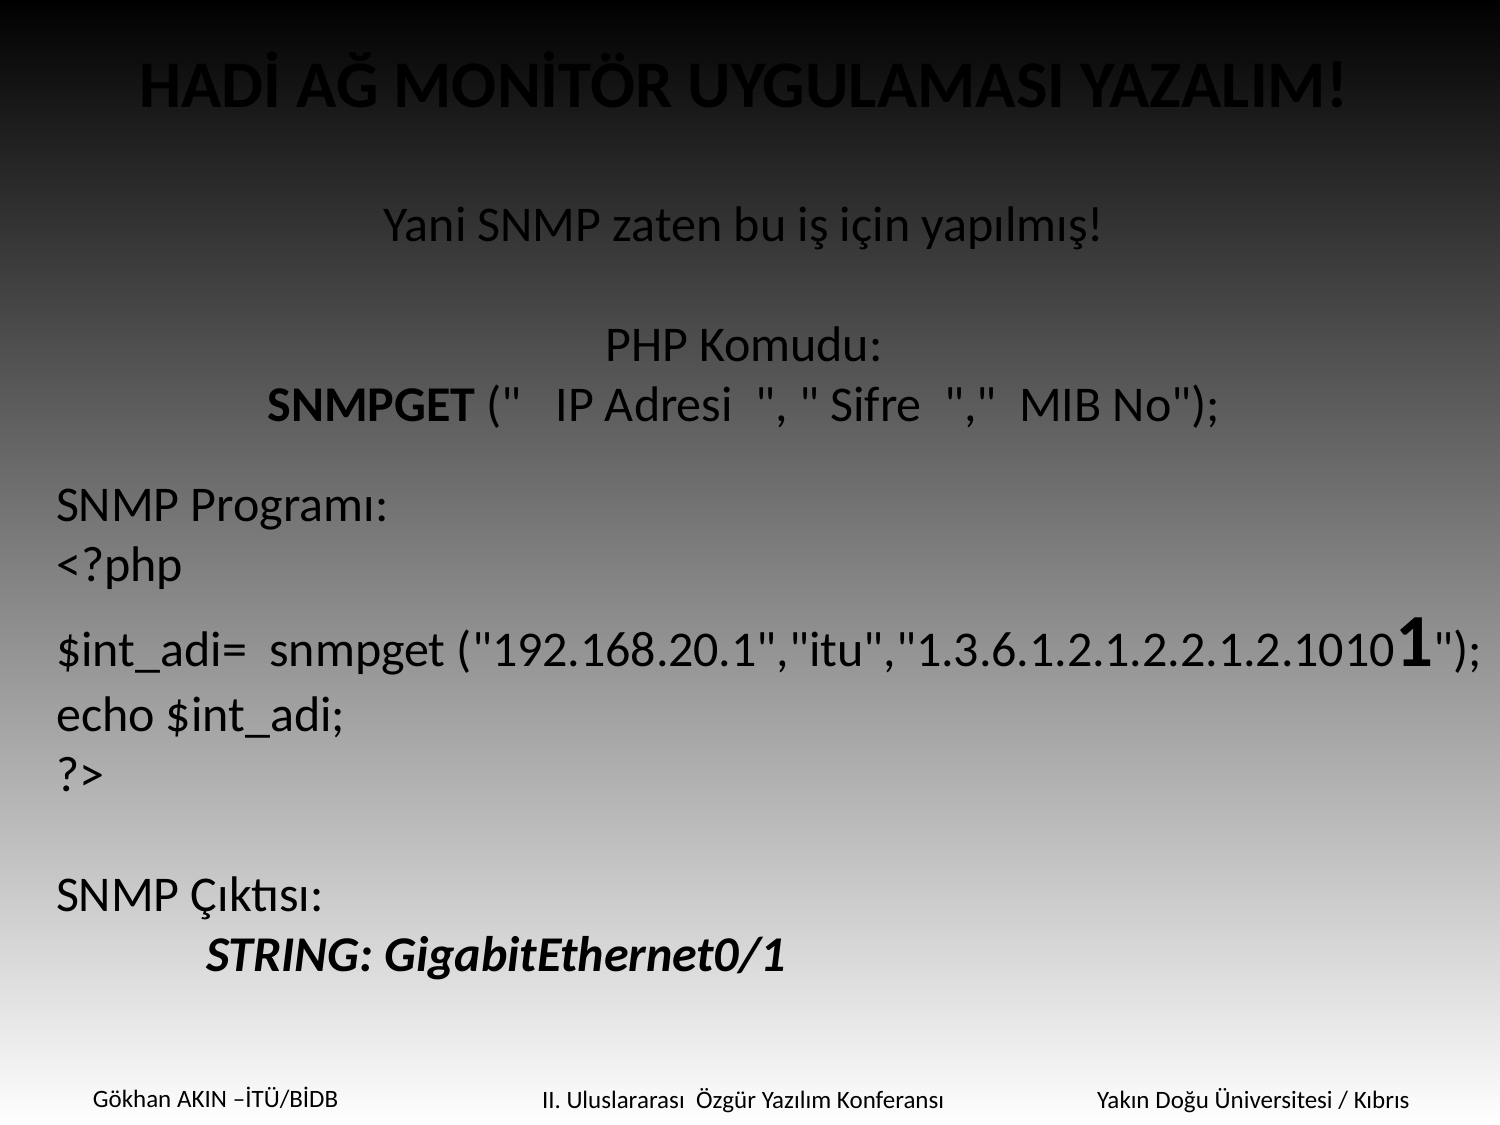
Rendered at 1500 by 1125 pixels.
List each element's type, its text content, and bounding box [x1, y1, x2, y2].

text_box HADİ AĞ MONİTÖR UYGULAMASI YAZALIM! [76, 33, 1412, 129]
text_box SNMP Programı: <?php $int_adi= snmpget ("192.168.20.1","itu","1.3.6.1.2.1.2.2.1.2.10101"); echo $int_adi; ?> SNMP Çıktısı: STRING: GigabitEthernet0/1 [41, 464, 1500, 990]
text_box Yani SNMP zaten bu iş için yapılmış! PHP Komudu: SNMPGET (" IP Adresi ", " Sifre "," MIB No"); [129, 184, 1359, 440]
